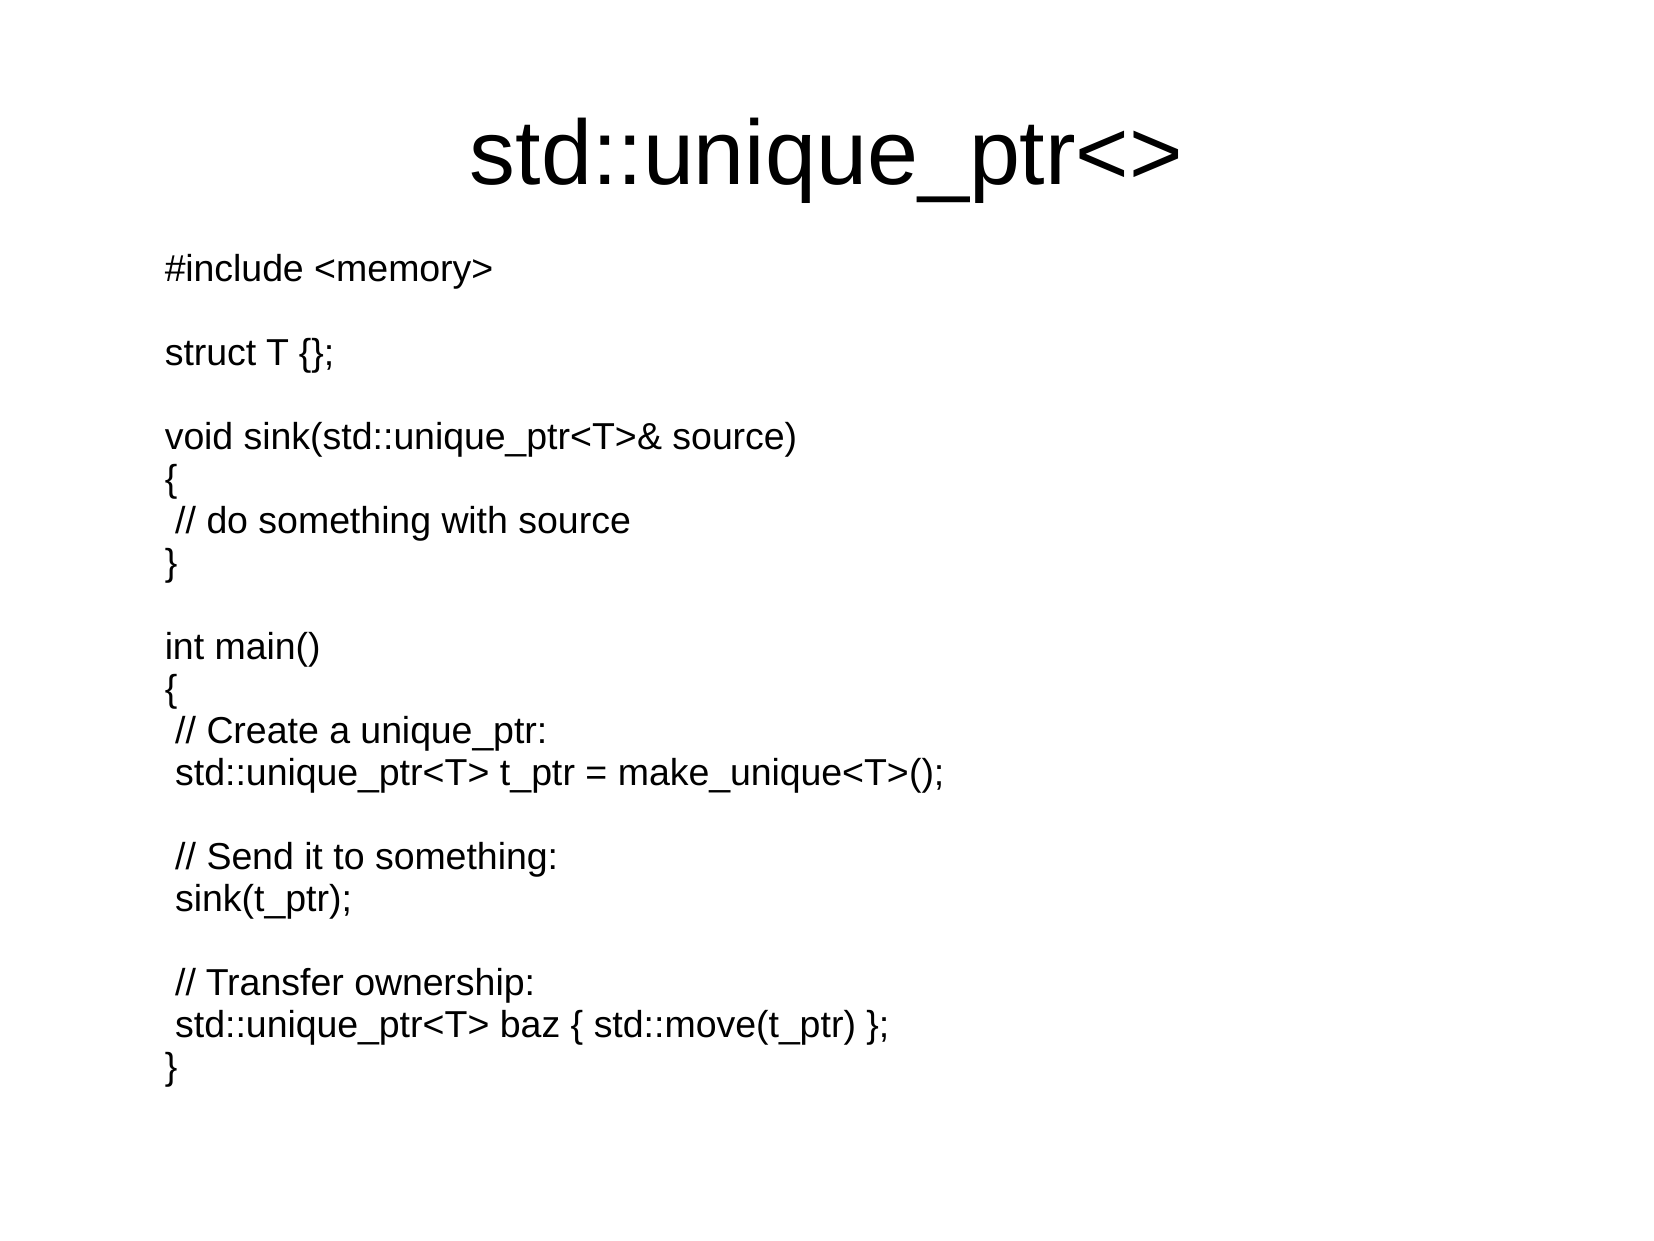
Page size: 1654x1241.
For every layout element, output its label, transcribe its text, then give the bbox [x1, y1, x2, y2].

text_box [420, 465, 450, 536]
text_box #include <memory> struct T {}; void sink(std::unique_ptr<T>& source) { // do something with source } int main() { // Create a unique_ptr: std::unique_ptr<T> t_ptr = make_unique<T>(); // Send it to something: sink(t_ptr); // Transfer ownership: std::unique_ptr<T> baz { std::move(t_ptr) }; } [150, 240, 960, 1137]
title std::unique_ptr<> [82, 49, 1571, 257]
